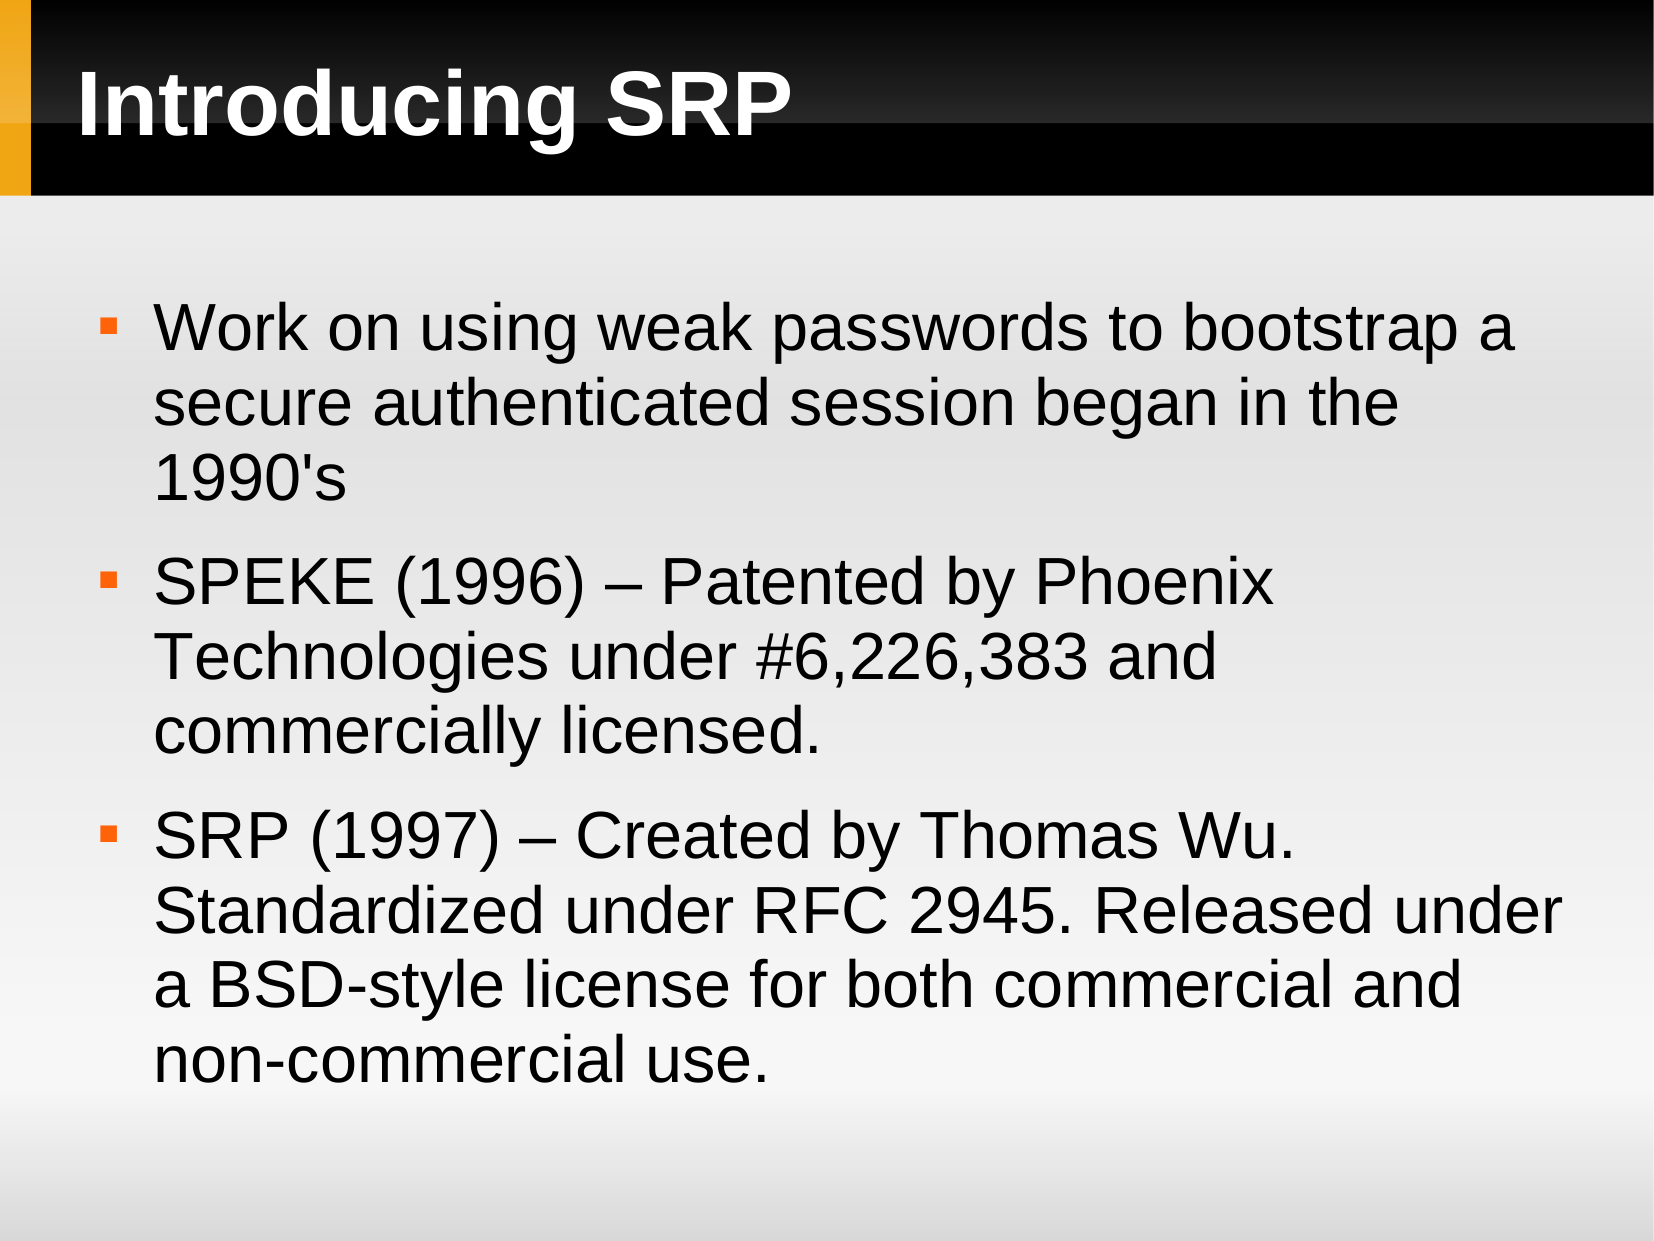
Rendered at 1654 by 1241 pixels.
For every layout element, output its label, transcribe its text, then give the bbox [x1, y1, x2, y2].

list Work on using weak passwords to bootstrap a secure authenticated session began in the 1990's SPEKE (1996) – Patented by Phoenix Technologies under #6,226,383 and commercially licensed. SRP (1997) – Created by Thomas Wu. Standardized under RFC 2945. Released under a BSD-style license for both commercial and non-commercial use. [82, 290, 1571, 1202]
picture [0, 0, 1654, 1241]
title Introducing SRP [76, 0, 1565, 208]
